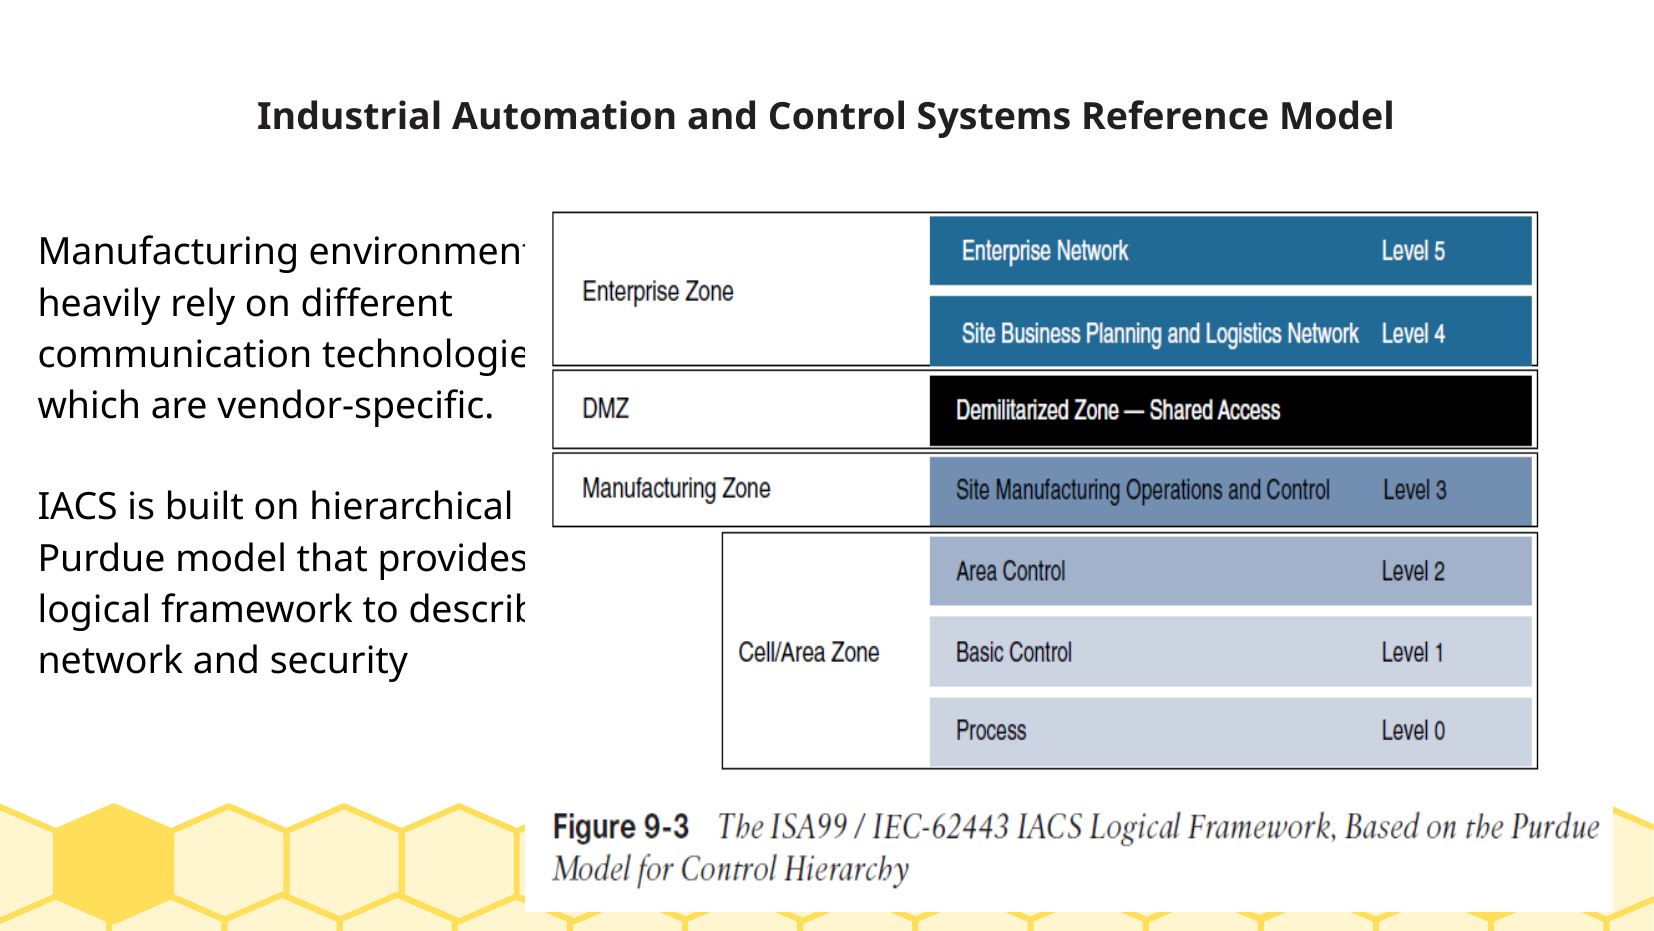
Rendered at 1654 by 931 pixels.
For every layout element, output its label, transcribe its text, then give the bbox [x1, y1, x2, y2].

text_box Manufacturing environments heavily rely on different communication technologies which are vendor-specific. IACS is built on hierarchical Purdue model that provides logical framework to describe network and security [37, 225, 525, 817]
picture [525, 190, 1613, 912]
title Industrial Automation and Control Systems Reference Model [82, 37, 1571, 193]
